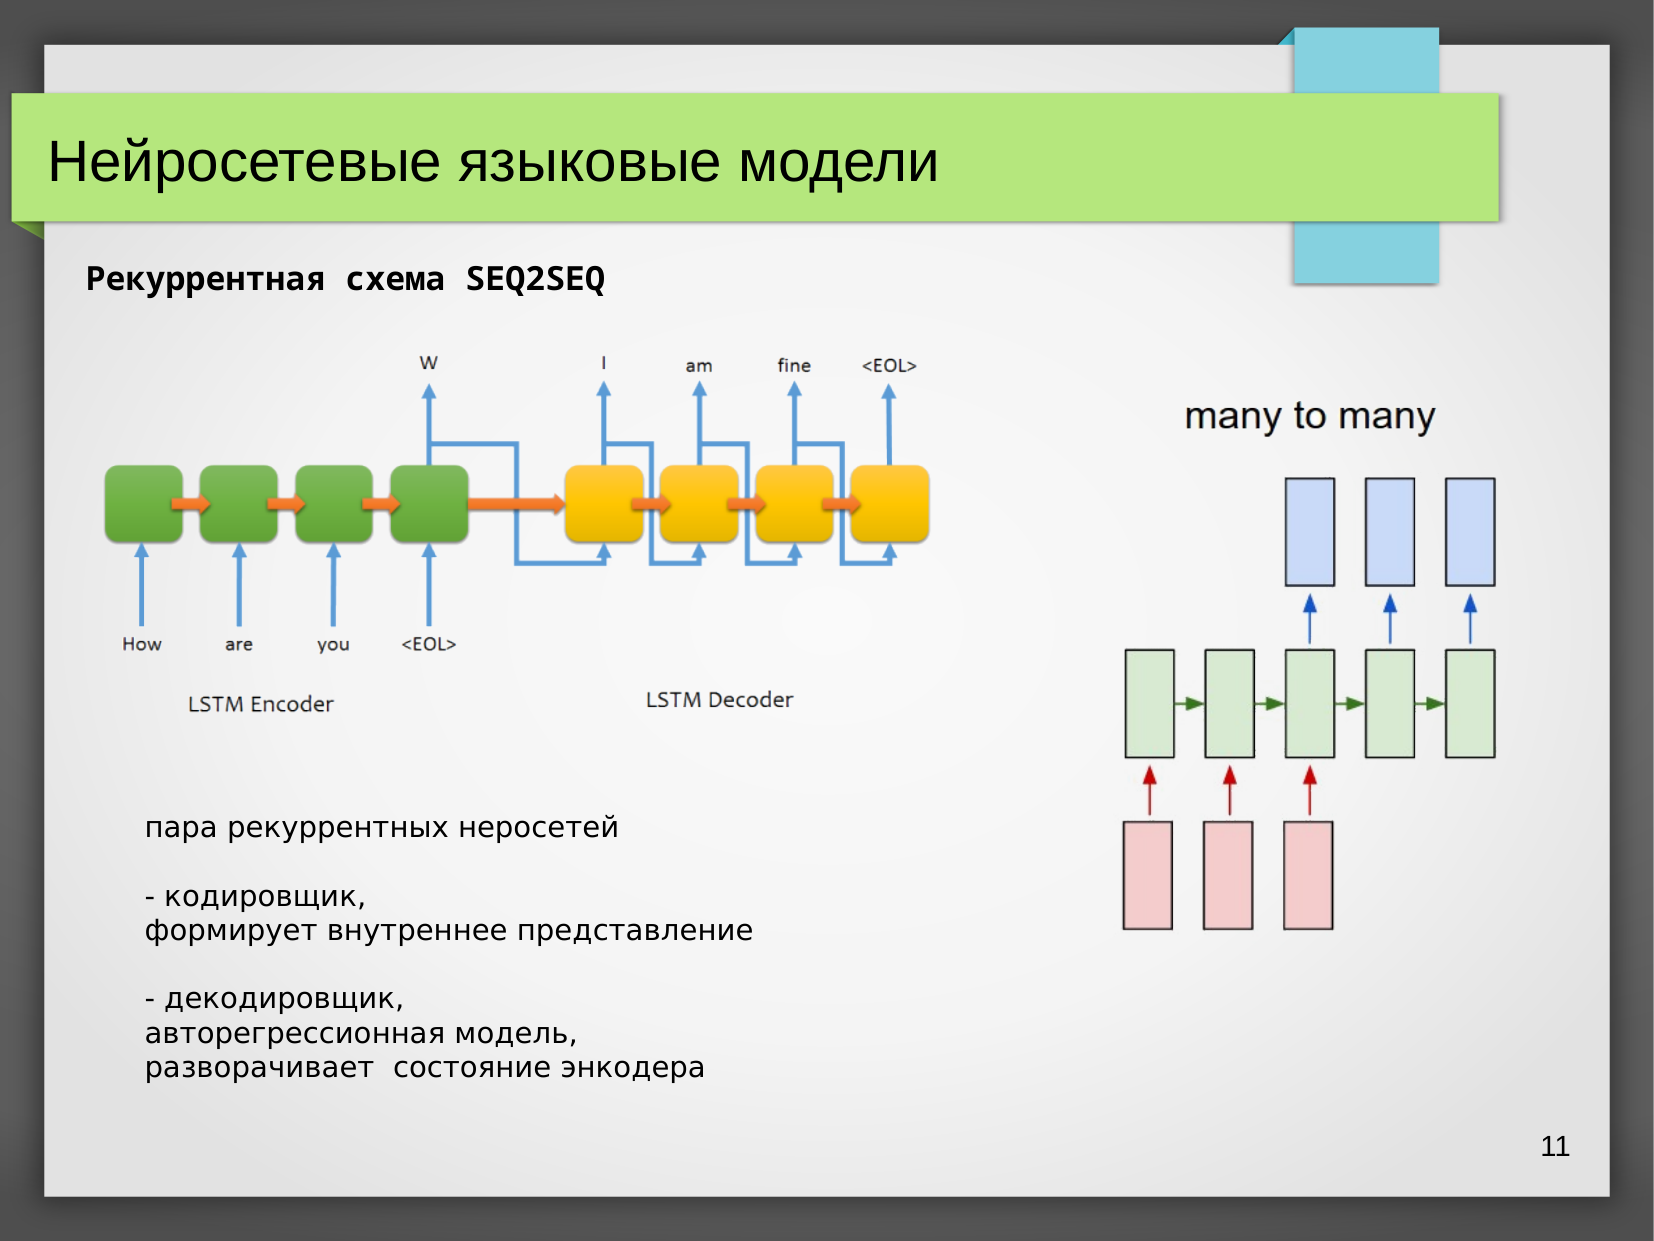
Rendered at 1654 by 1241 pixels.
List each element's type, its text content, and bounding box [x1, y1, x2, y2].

title Нейросетевые языковые модели [47, 121, 1241, 201]
text_box пара рекуррентных неросетей - кодировщик, формирует внутреннее представление - декодировщик, авторегрессионная модель, разворачивает состояние энкодера [129, 803, 792, 1127]
picture [0, 0, 1654, 1241]
text_box Рекуррентная схема SEQ2SEQ [70, 248, 780, 331]
